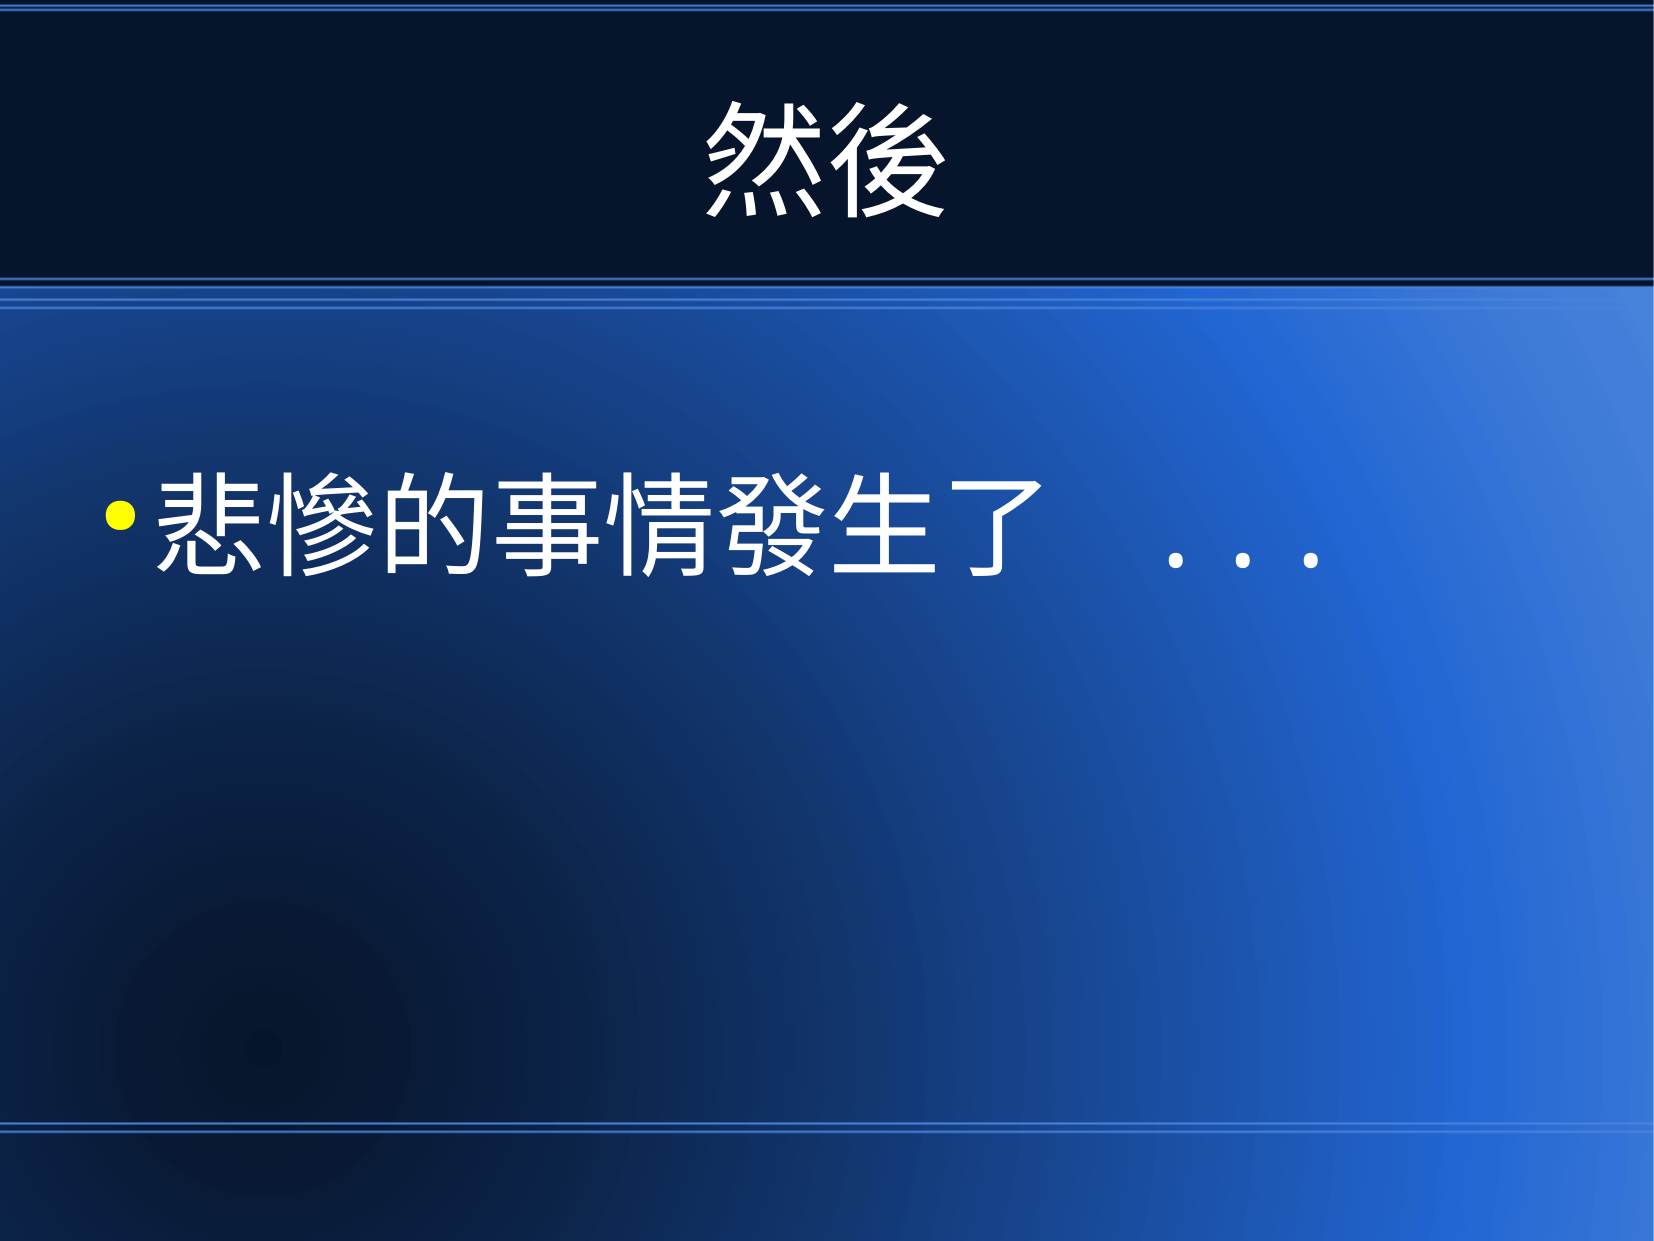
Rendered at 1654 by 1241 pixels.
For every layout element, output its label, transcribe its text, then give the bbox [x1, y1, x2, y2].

picture [0, 0, 1654, 1241]
title 然後 [82, 49, 1571, 257]
list 悲慘的事情發生了 ... [82, 355, 1571, 1241]
